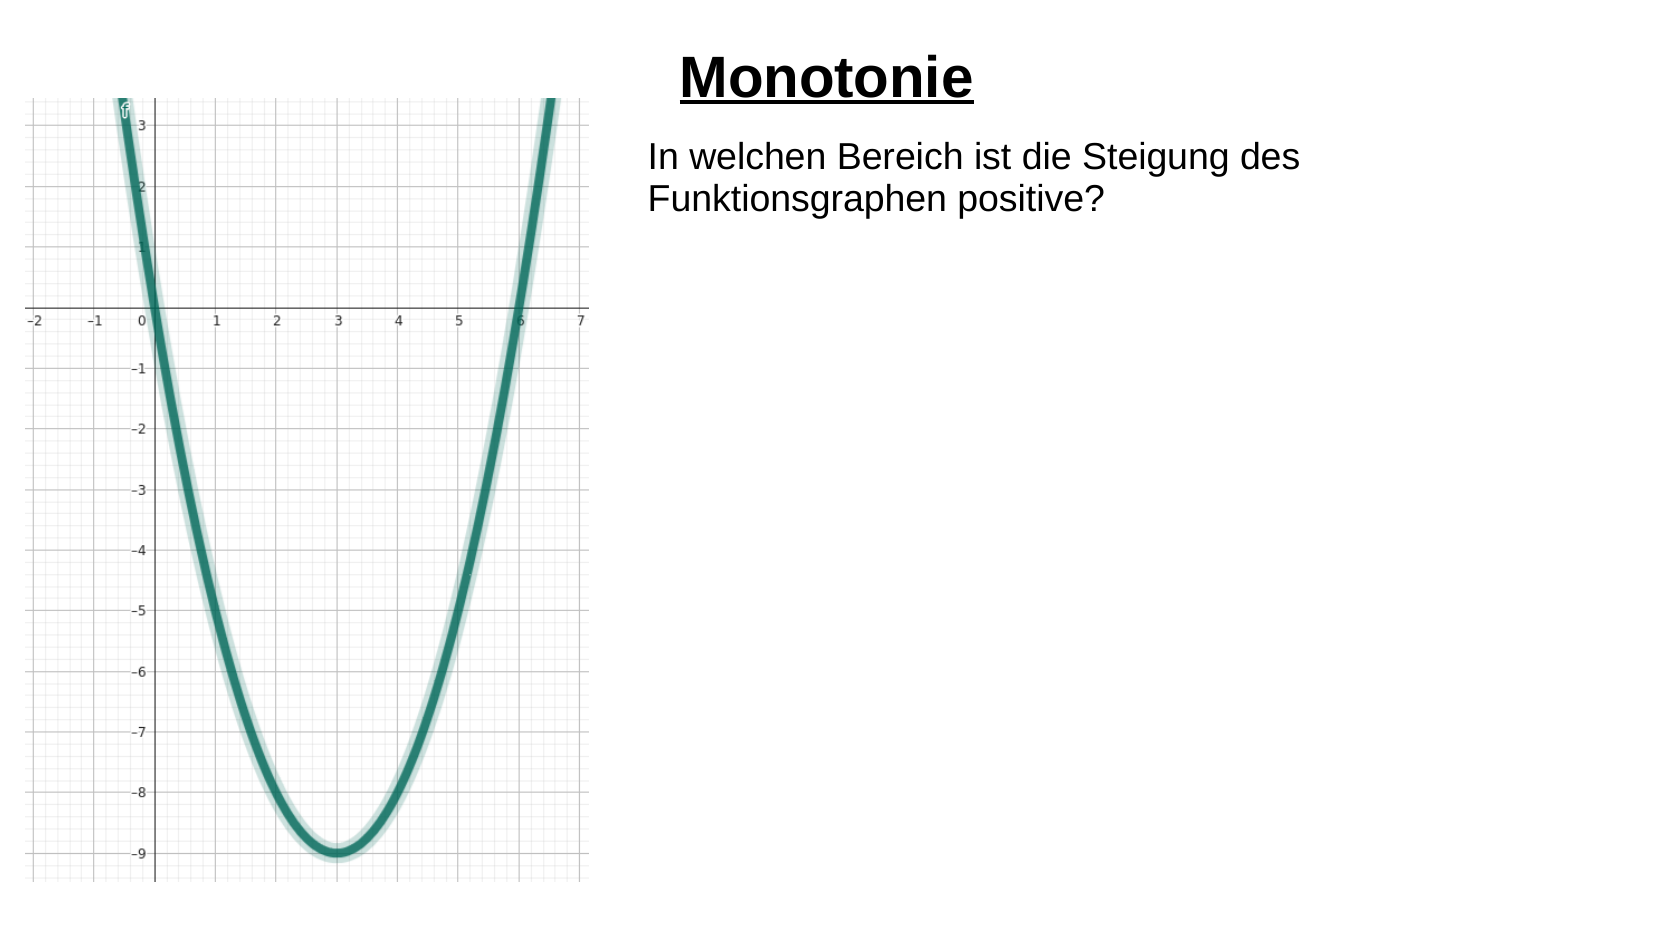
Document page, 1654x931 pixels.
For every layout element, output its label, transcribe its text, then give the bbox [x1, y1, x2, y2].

text_box In welchen Bereich ist die Steigung des Funktionsgraphen positive? [632, 128, 1503, 228]
picture [25, 98, 589, 883]
title Monotonie [82, 37, 1571, 117]
